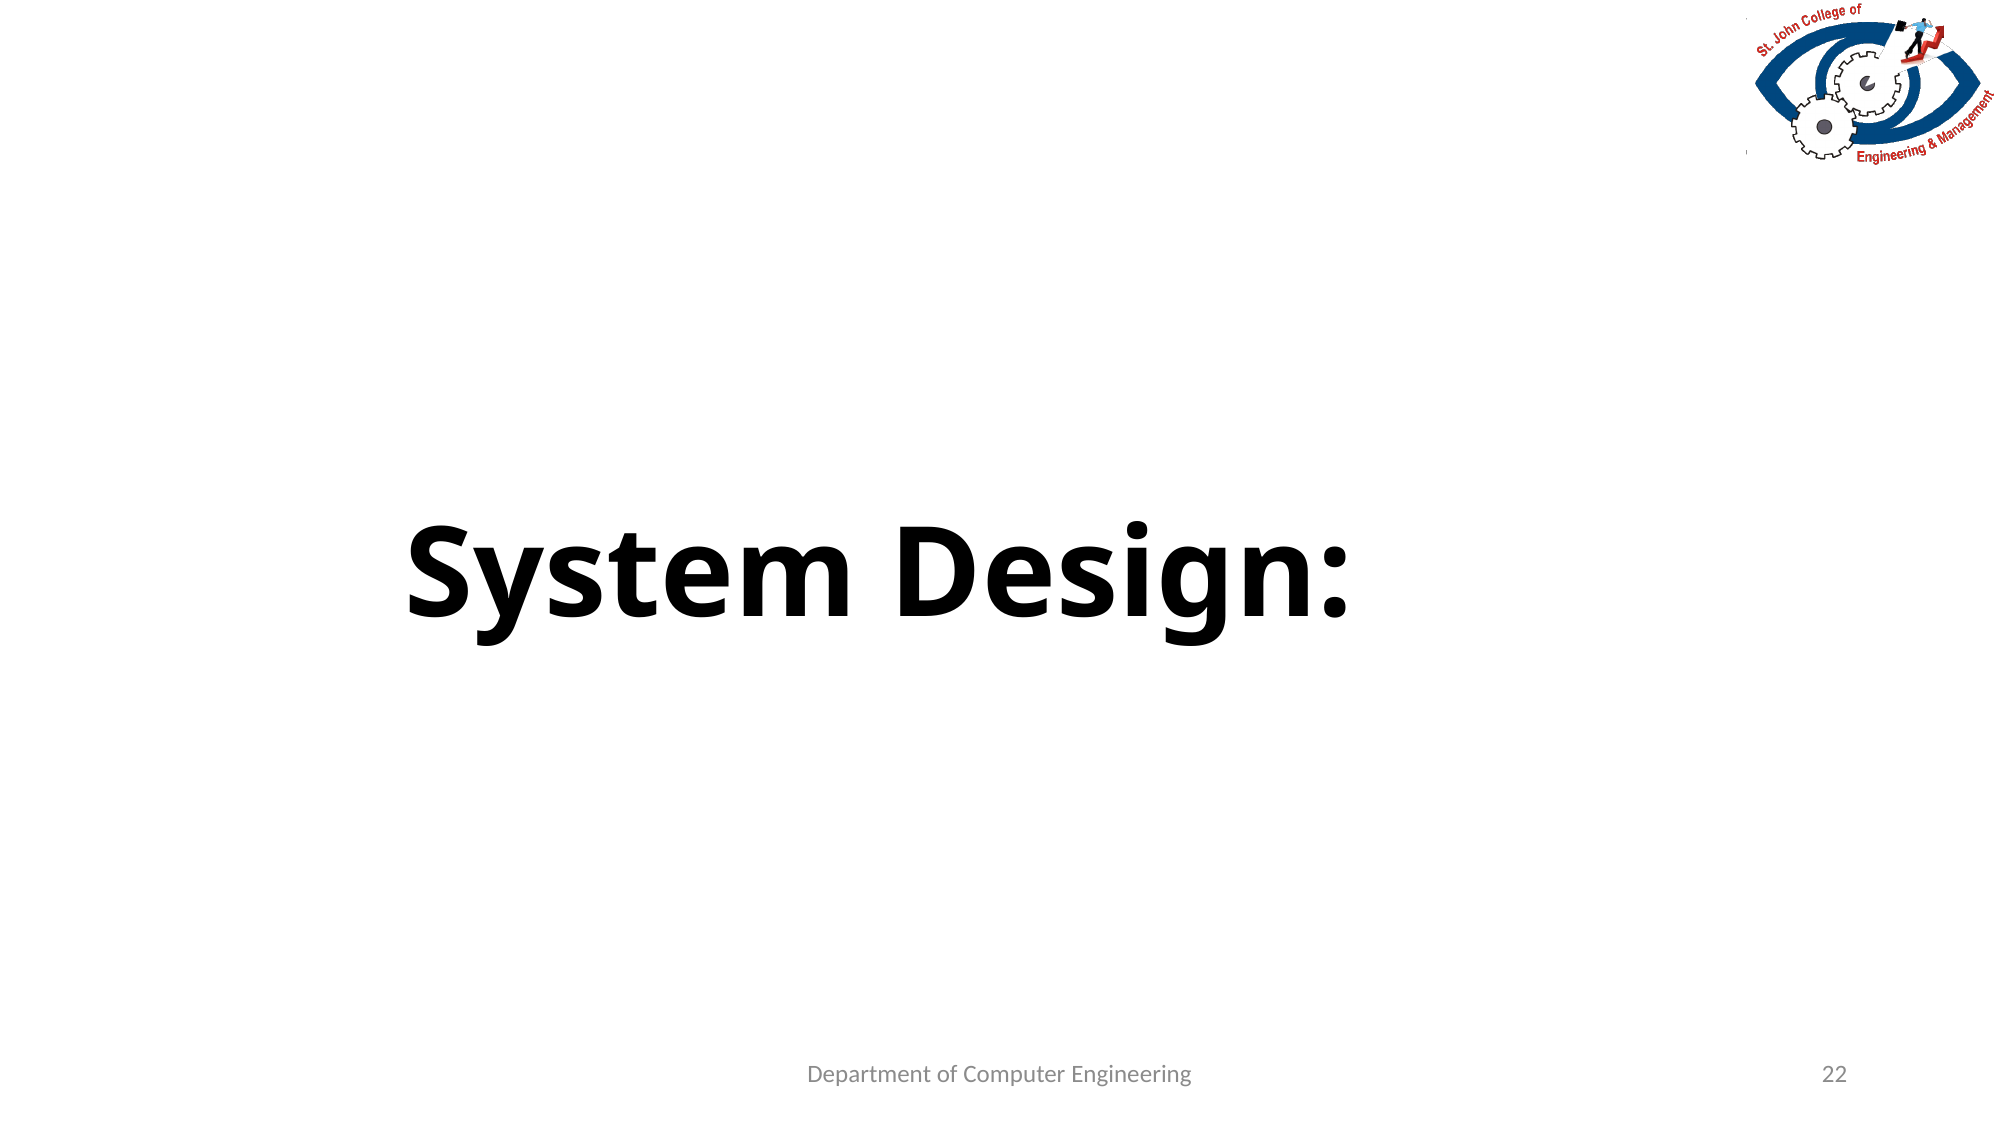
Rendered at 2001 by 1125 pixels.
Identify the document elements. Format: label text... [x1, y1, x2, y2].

picture [1746, 0, 2000, 168]
title System Design: [389, 467, 2000, 686]
slide_number 32 [1412, 1042, 1863, 1103]
footer Department of Computer Engineering [662, 1042, 1338, 1103]
